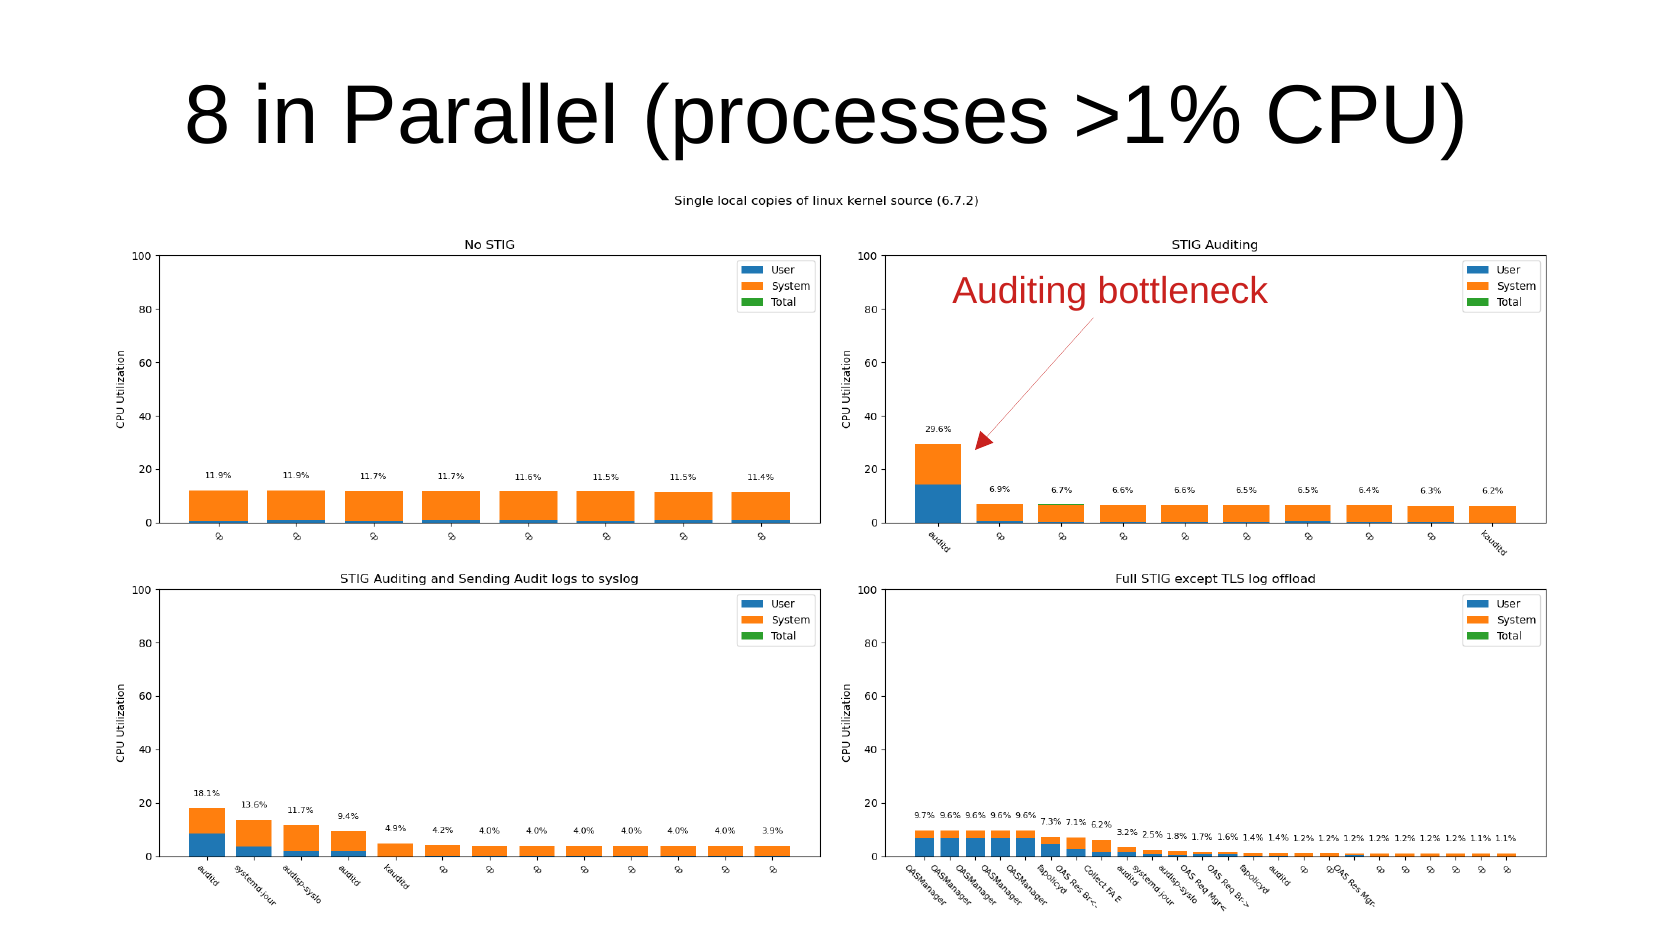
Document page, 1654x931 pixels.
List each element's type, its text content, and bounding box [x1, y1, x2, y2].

text_box Auditing bottleneck [937, 262, 1463, 338]
picture [94, 180, 1559, 931]
title 8 in Parallel (processes >1% CPU) [82, 37, 1571, 193]
